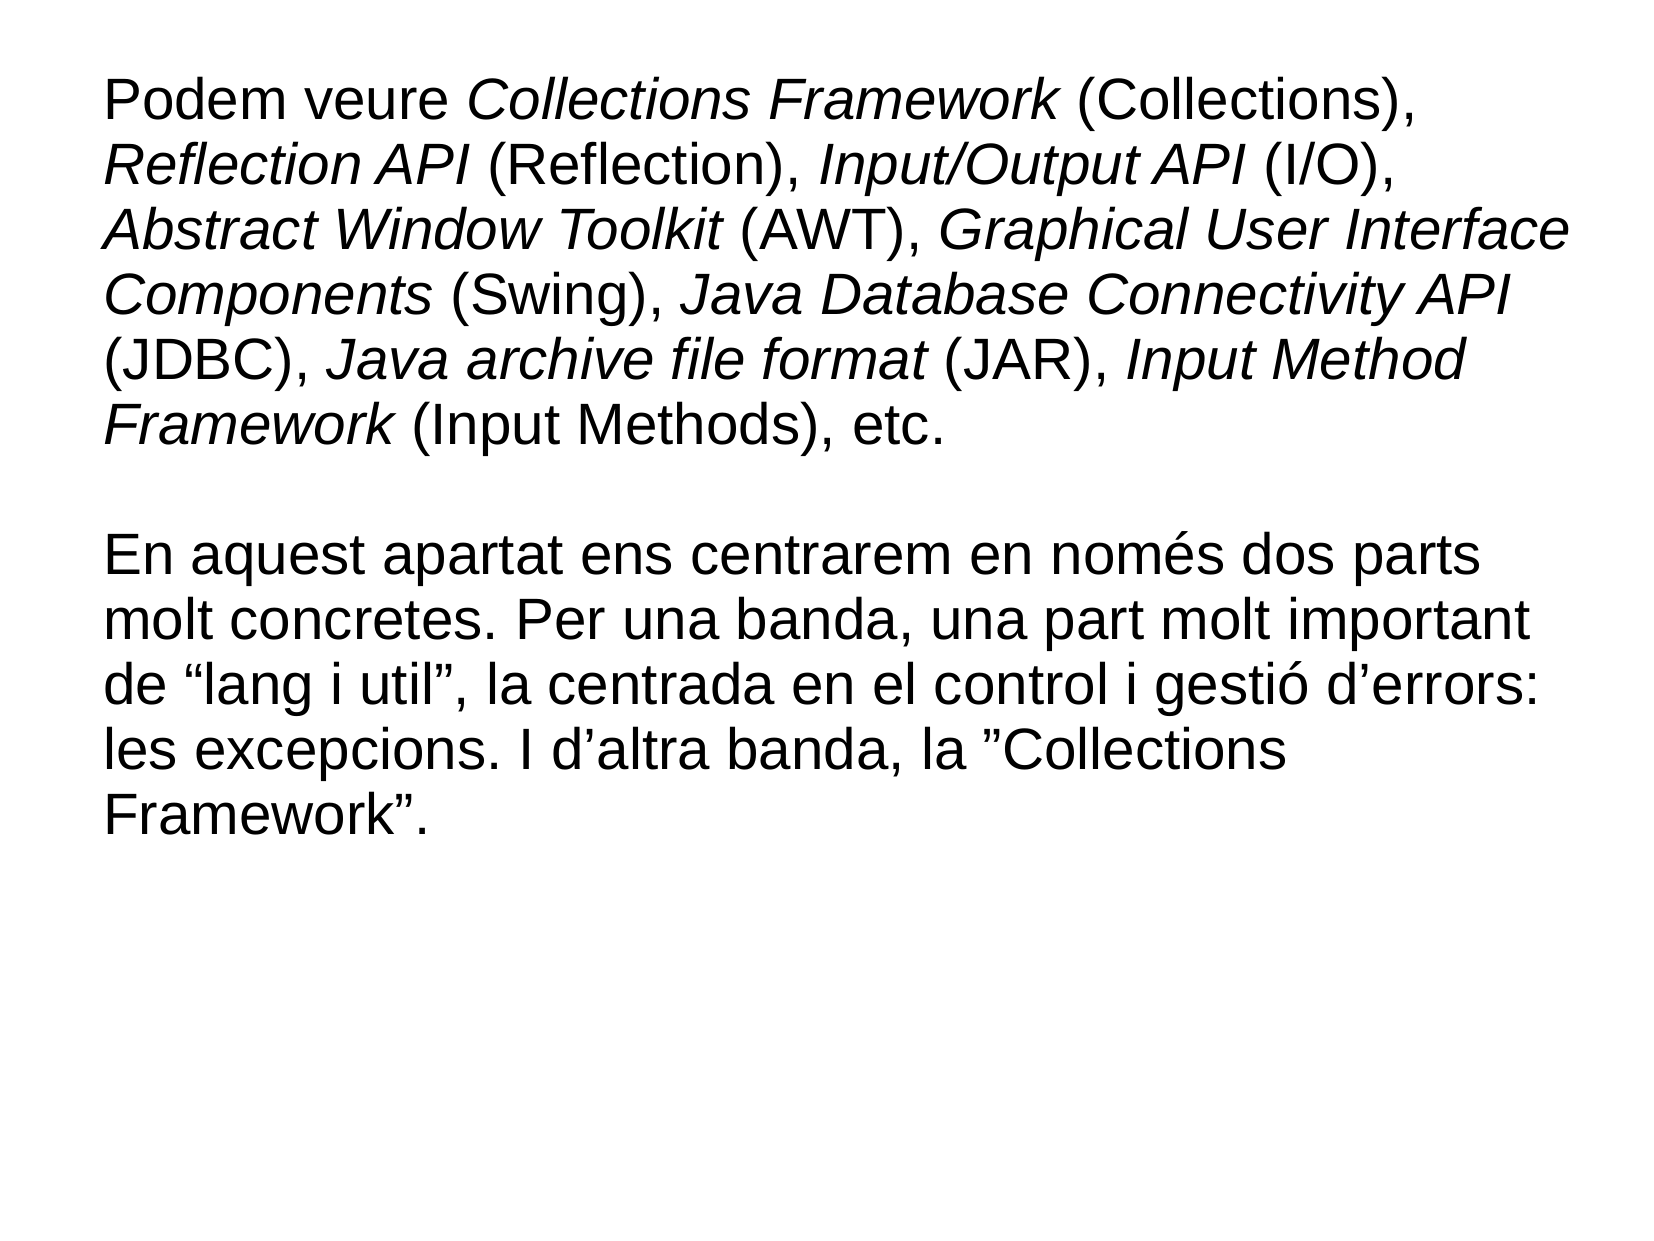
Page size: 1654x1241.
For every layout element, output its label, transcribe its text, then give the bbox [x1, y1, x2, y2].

text_box Podem veure Collections Framework (Collections), Reflection API (Reflection), Input/Output API (I/O), Abstract Window Toolkit (AWT), Graphical User Interface Components (Swing), Java Database Connectivity API (JDBC), Java archive file format (JAR), Input Method Framework (Input Methods), etc. En aquest apartat ens centrarem en només dos parts molt concretes. Per una banda, una part molt important de “lang i util”, la centrada en el control i gestió d’errors: les excepcions. I d’altra banda, la ”Collections Framework”. [88, 59, 1595, 1211]
